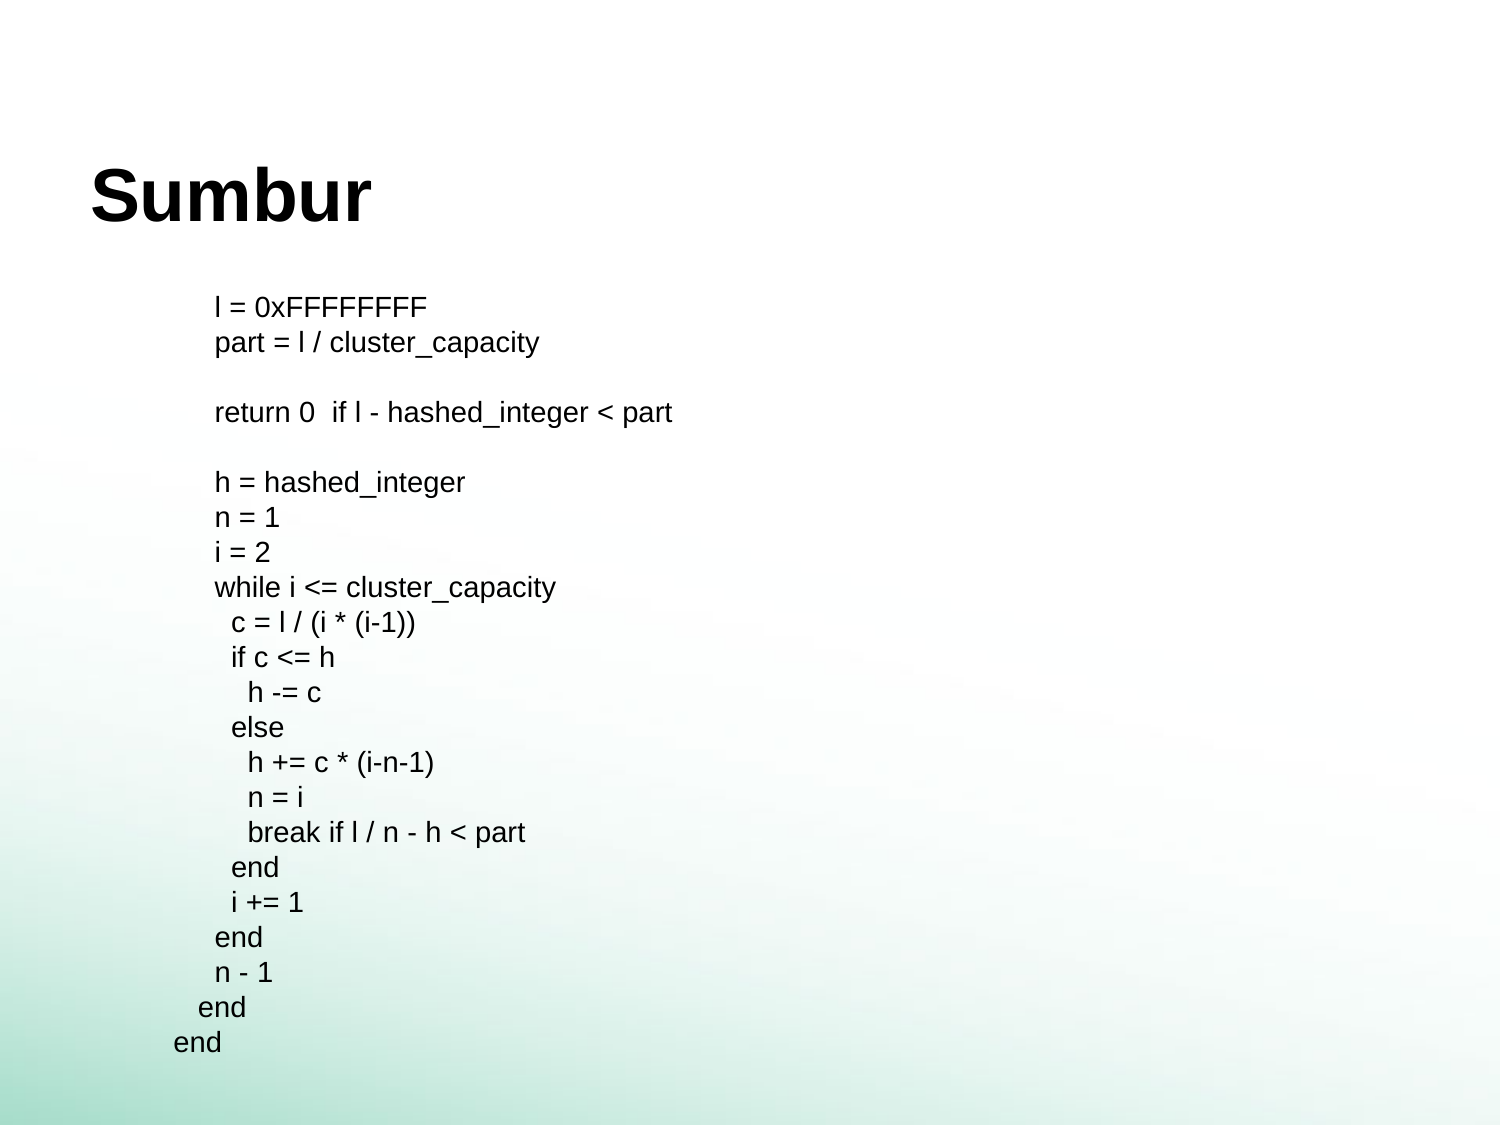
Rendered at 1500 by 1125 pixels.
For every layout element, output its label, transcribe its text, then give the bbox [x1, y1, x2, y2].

list l = 0xFFFFFFFF part = l / cluster_capacity return 0 if l - hashed_integer < part h = hashed_integer n = 1 i = 2 while i <= cluster_capacity c = l / (i * (i-1)) if c <= h h -= c else h += c * (i-n-1) n = i break if l / n - h < part end i += 1 end n - 1 end end [75, 273, 1425, 476]
picture [0, 0, 1500, 1125]
title Sumbur [75, 110, 1425, 252]
